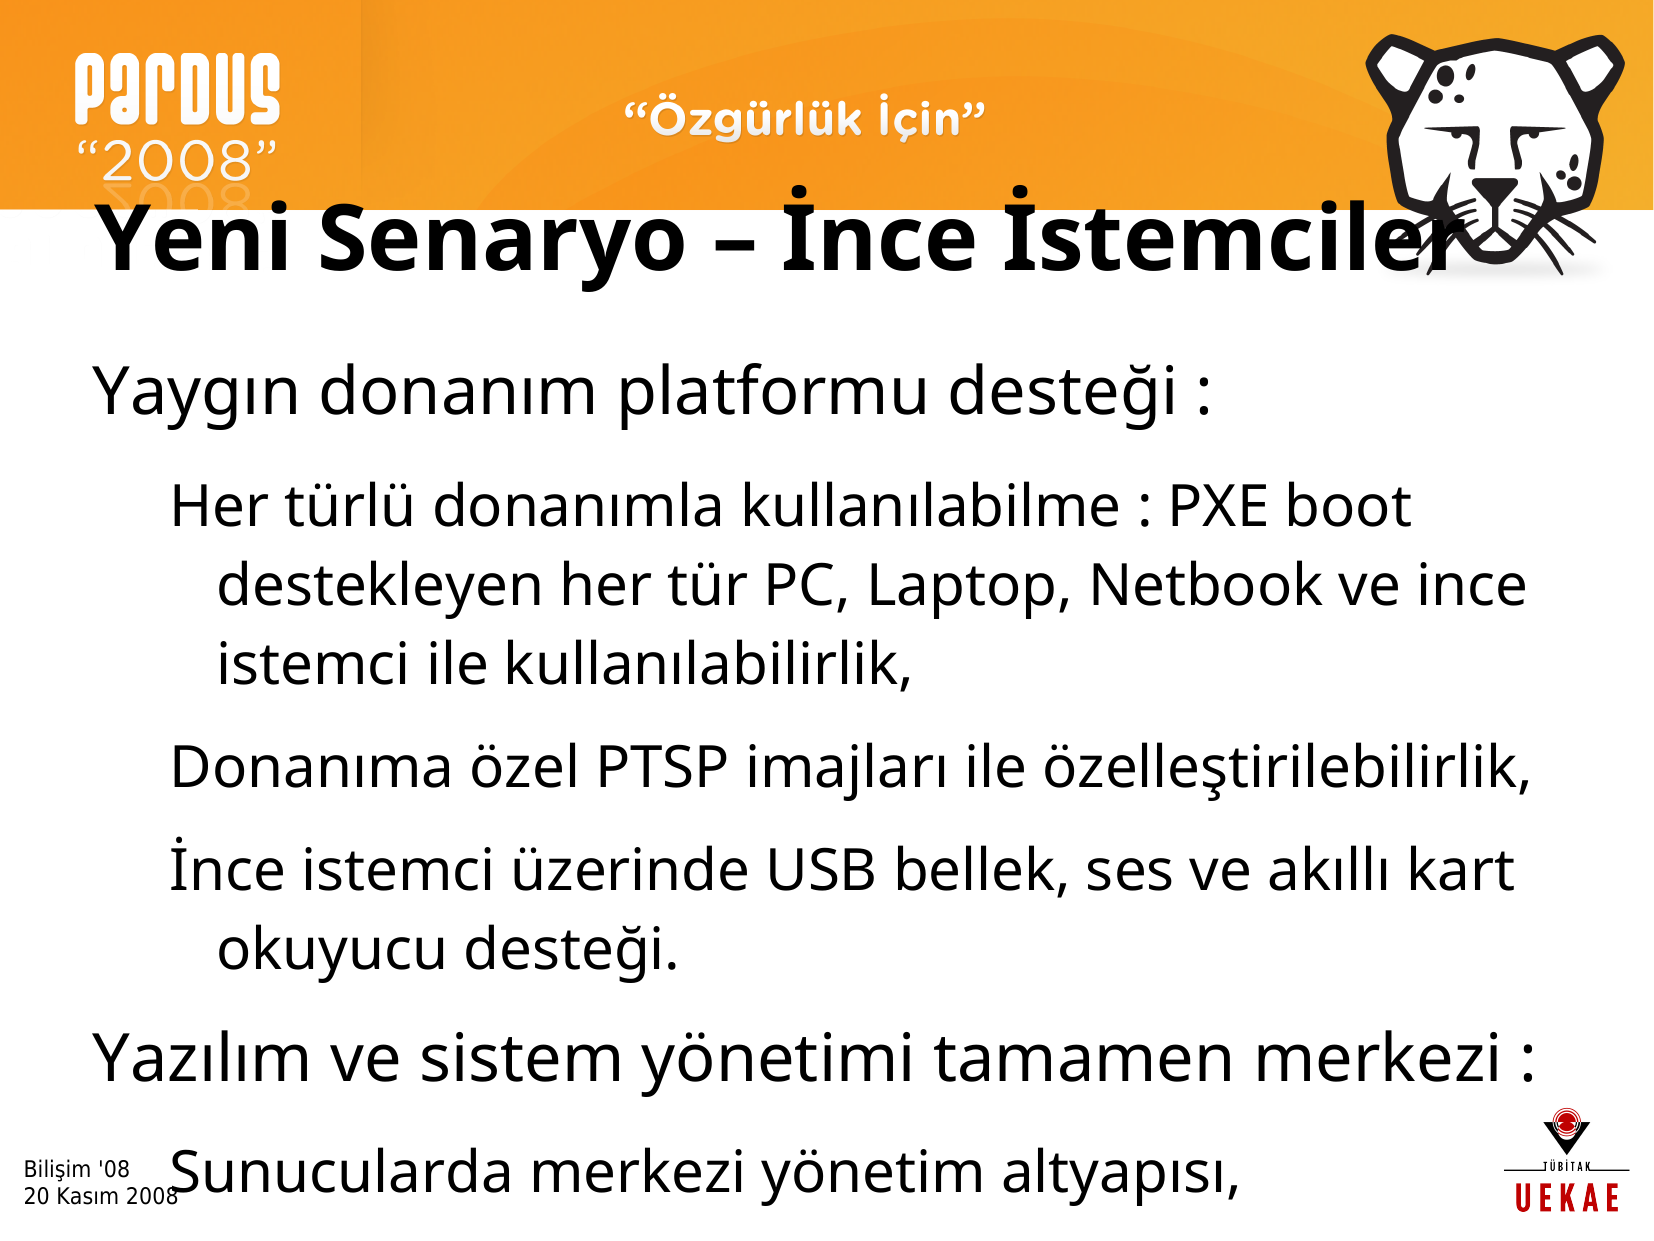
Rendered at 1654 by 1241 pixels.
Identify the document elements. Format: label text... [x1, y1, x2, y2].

picture [0, 0, 1654, 293]
picture [1500, 1104, 1634, 1215]
title Yeni Senaryo – İnce İstemciler [75, 128, 1488, 343]
list Yaygın donanım platformu desteği : Her türlü donanımla kullanılabilme : PXE boot destekleyen her tür PC, Laptop, Netbook ve ince istemci ile kullanılabilirlik, Donanıma özel PTSP imajları ile özelleştirilebilirlik, İnce istemci üzerinde USB bellek, ses ve akıllı kart okuyucu desteği. Yazılım ve sistem yönetimi tamamen merkezi : Sunucularda merkezi yönetim altyapısı, İstemcilerde sistem bakım ve yönetim gereği ortadan kalkıyor. [75, 343, 1576, 1142]
